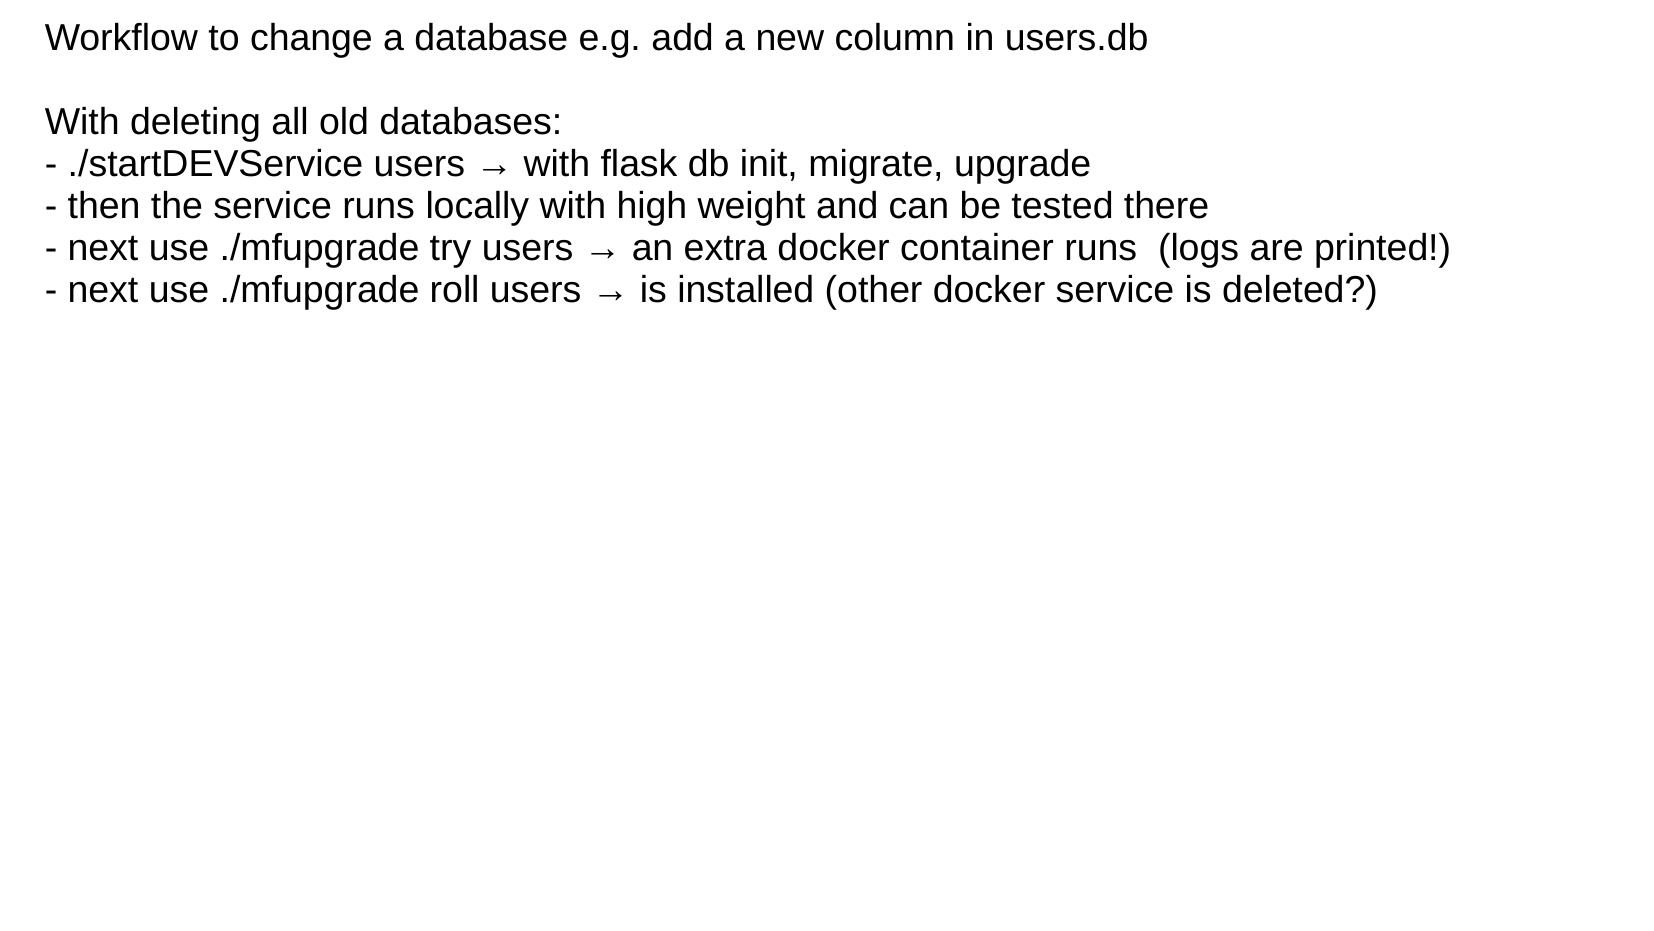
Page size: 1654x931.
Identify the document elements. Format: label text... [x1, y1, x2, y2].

text_box Workflow to change a database e.g. add a new column in users.db With deleting all old databases: - ./startDEVService users → with flask db init, migrate, upgrade - then the service runs locally with high weight and can be tested there - next use ./mfupgrade try users → an extra docker container runs (logs are printed!) - next use ./mfupgrade roll users → is installed (other docker service is deleted?) [30, 9, 1654, 360]
